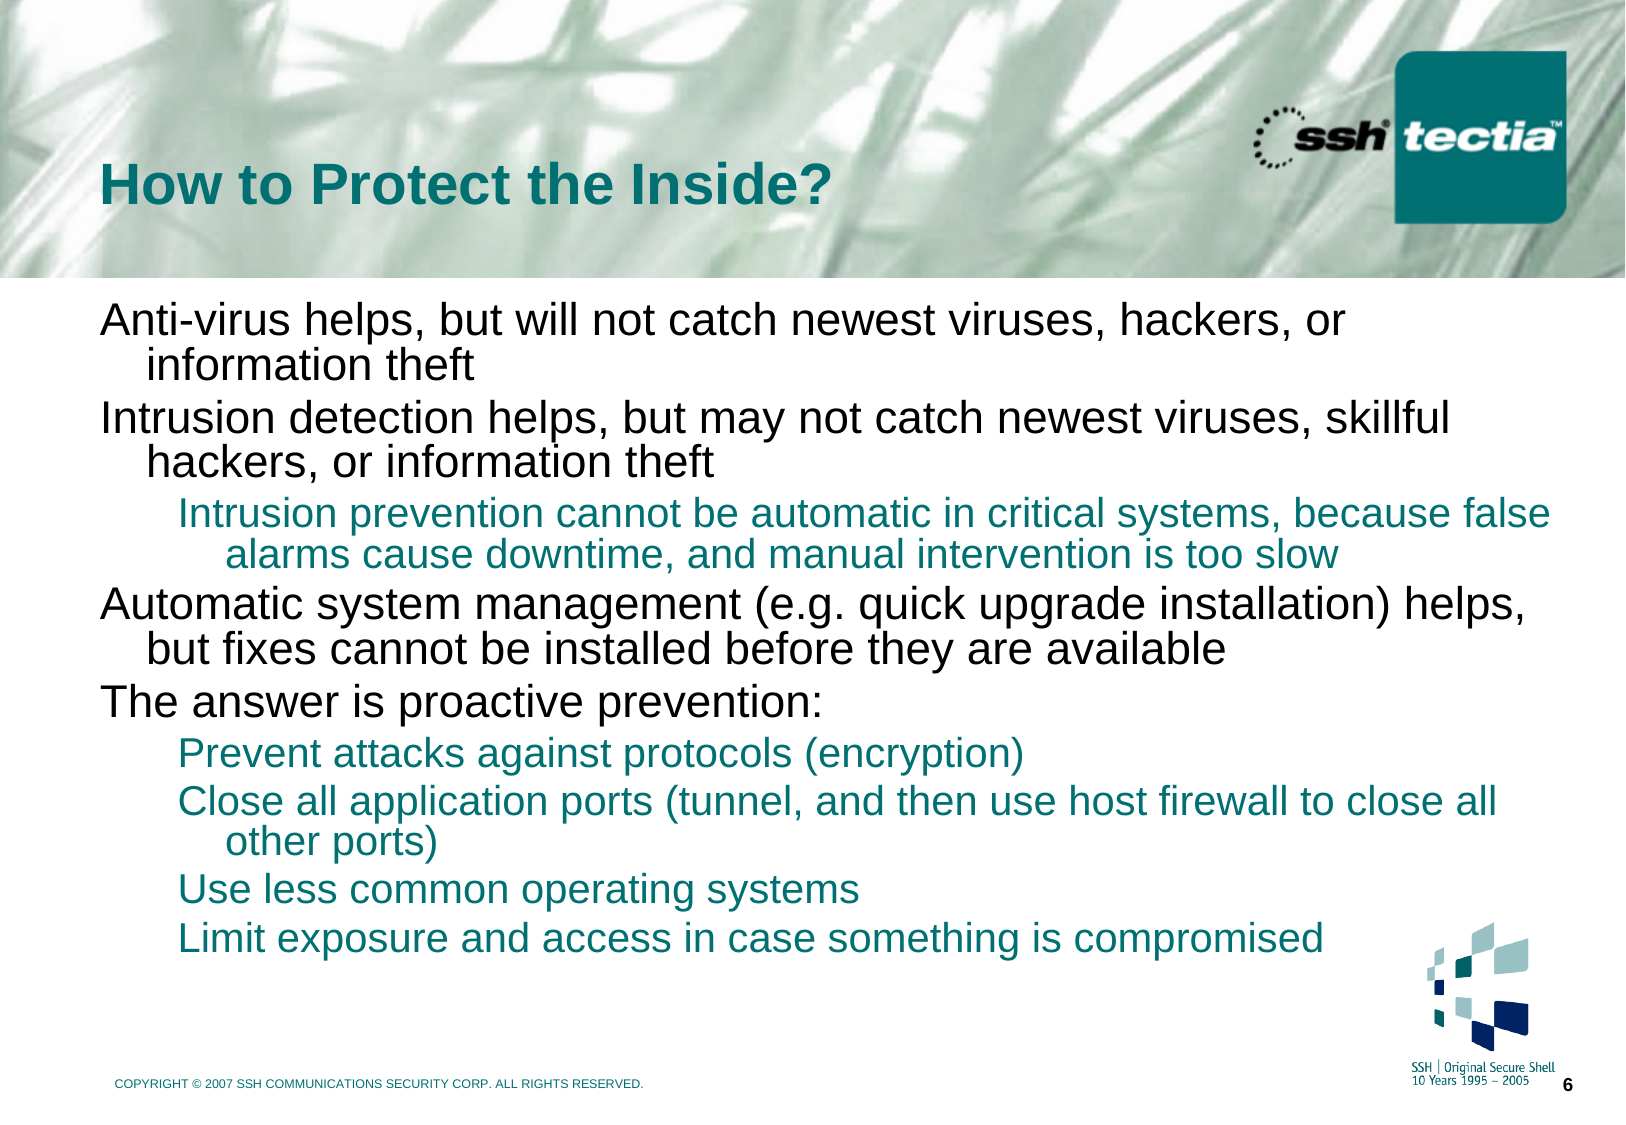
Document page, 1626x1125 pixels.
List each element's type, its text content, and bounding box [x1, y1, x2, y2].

title How to Protect the Inside? [99, 99, 923, 276]
picture [0, 0, 1626, 278]
list Anti-virus helps, but will not catch newest viruses, hackers, or information theft Intrusion detection helps, but may not catch newest viruses, skillful hackers, or information theft Intrusion prevention cannot be automatic in critical systems, because false alarms cause downtime, and manual intervention is too slow Automatic system management (e.g. quick upgrade installation) helps, but fixes cannot be installed before they are available The answer is proactive prevention: Prevent attacks against protocols (encryption) Close all application ports (tunnel, and then use host firewall to close all other ports) Use less common operating systems Limit exposure and access in case something is compromised [99, 299, 1575, 1005]
